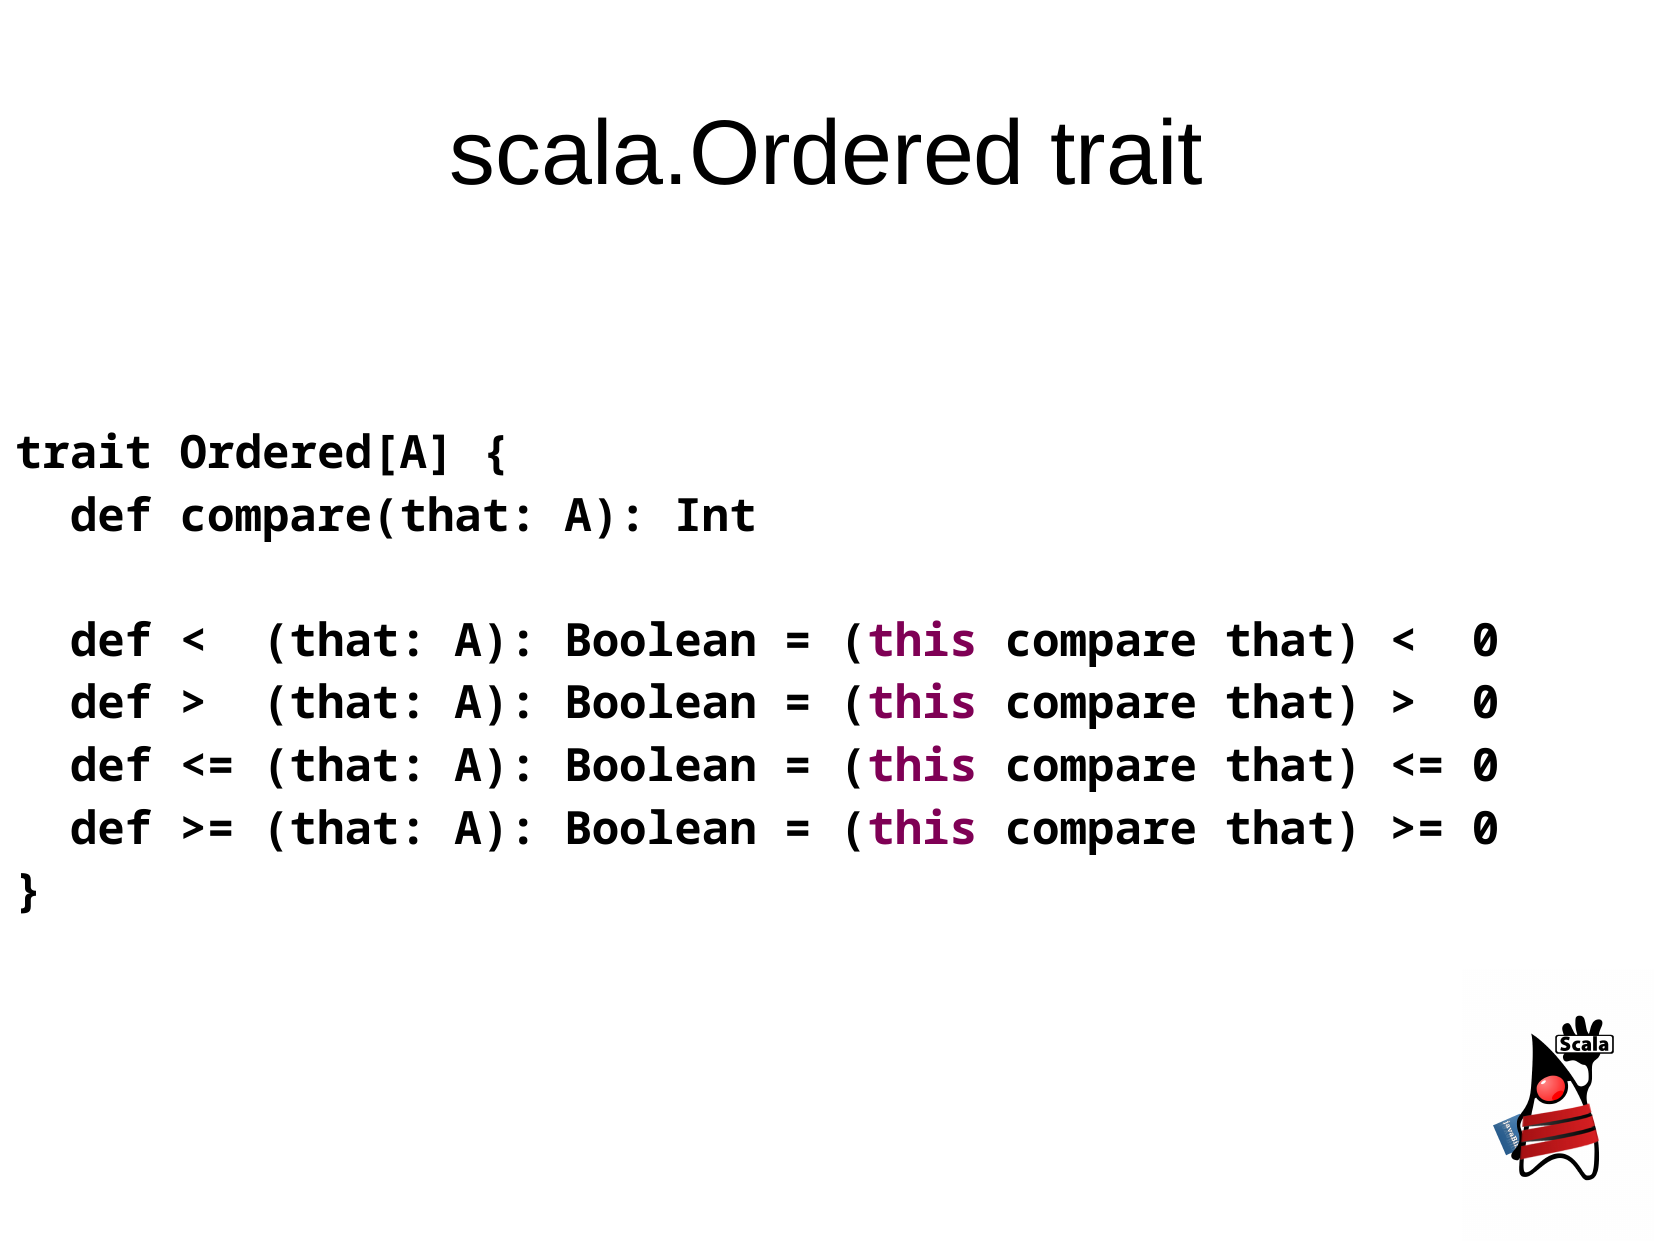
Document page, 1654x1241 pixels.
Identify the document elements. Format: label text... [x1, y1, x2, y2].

title scala.Ordered trait [82, 56, 1571, 250]
text_box trait Ordered[A] { def compare(that: A): Int def < (that: A): Boolean = (this compare that) < 0 def > (that: A): Boolean = (this compare that) > 0 def <= (that: A): Boolean = (this compare that) <= 0 def >= (that: A): Boolean = (this compare that) >= 0 } [0, 412, 1654, 896]
picture [1462, 969, 1654, 1241]
